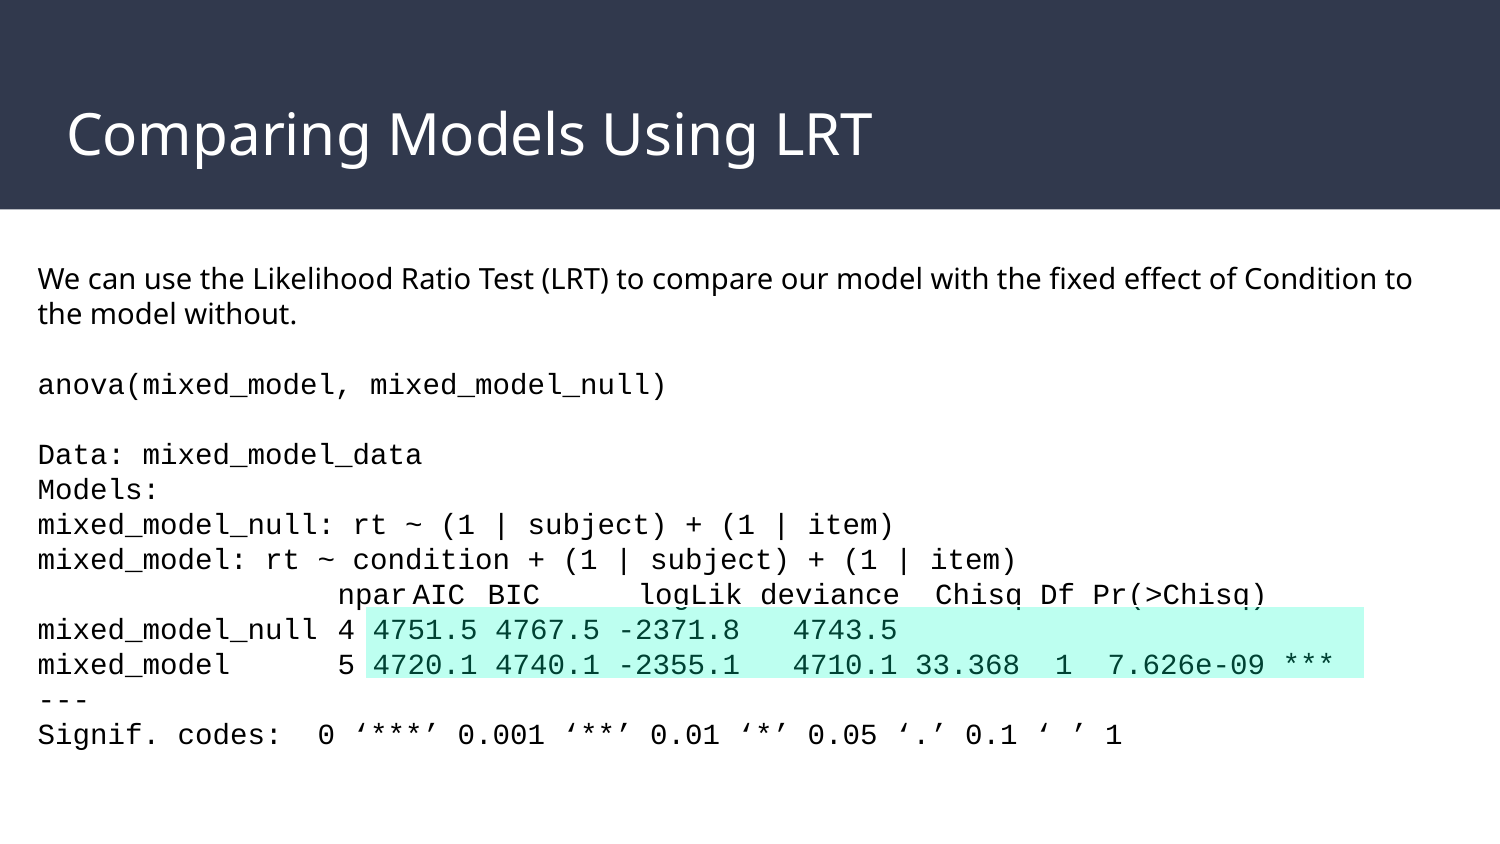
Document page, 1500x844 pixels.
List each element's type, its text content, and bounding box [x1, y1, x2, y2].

text_box We can use the Likelihood Ratio Test (LRT) to compare our model with the fixed effect of Condition to the model without. anova(mixed_model, mixed_model_null) Data: mixed_model_data Models: mixed_model_null: rt ~ (1 | subject) + (1 | item) mixed_model: rt ~ condition + (1 | subject) + (1 | item) npar AIC BIC logLik deviance Chisq Df Pr(>Chisq) mixed_model_null 4 4751.5 4767.5 -2371.8 4743.5 mixed_model 5 4720.1 4740.1 -2355.1 4710.1 33.368 1 7.626e-09 *** --- Signif. codes: 0 ‘***’ 0.001 ‘**’ 0.01 ‘*’ 0.05 ‘.’ 0.1 ‘ ’ 1 [22, 245, 1466, 812]
title Comparing Models Using LRT [51, 82, 1449, 185]
text_box [365, 606, 1366, 680]
